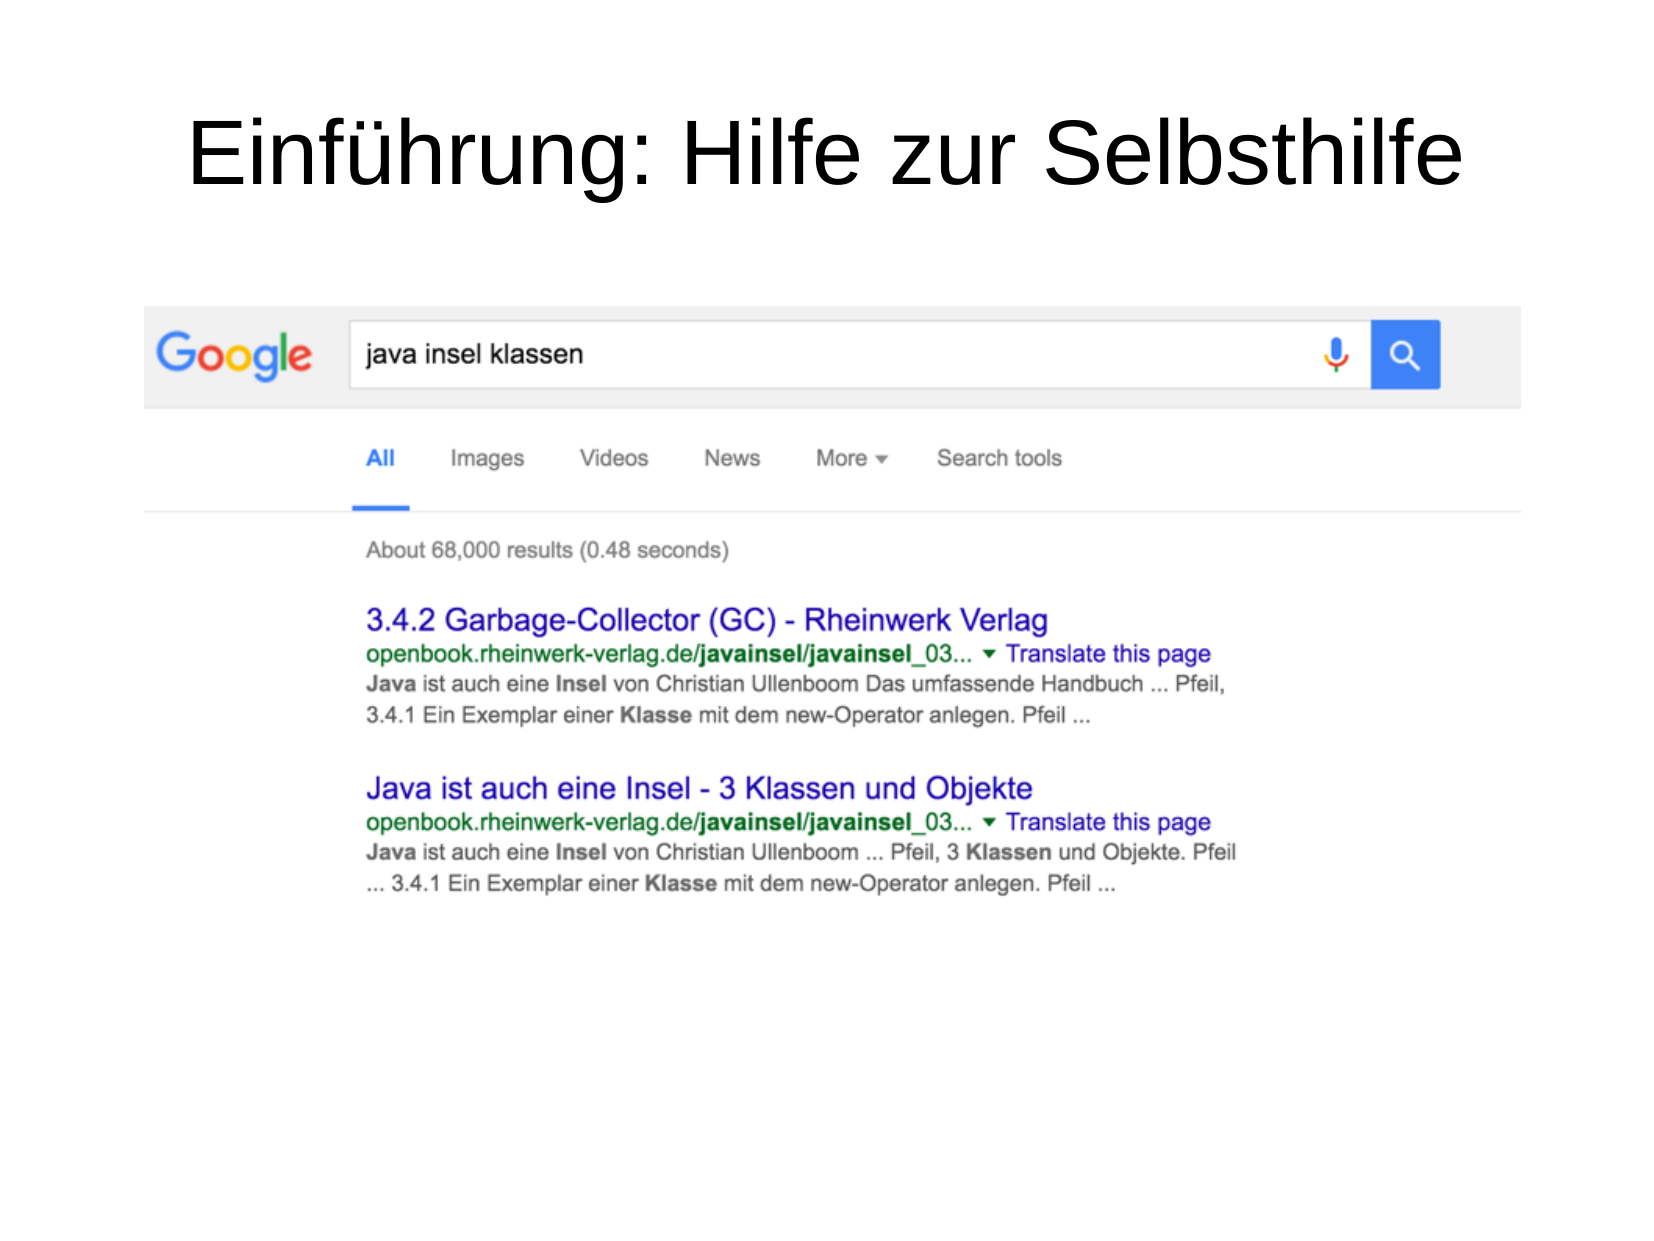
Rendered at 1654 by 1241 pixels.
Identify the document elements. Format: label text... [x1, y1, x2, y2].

title Einführung: Hilfe zur Selbsthilfe [82, 49, 1571, 257]
picture [144, 306, 1521, 935]
